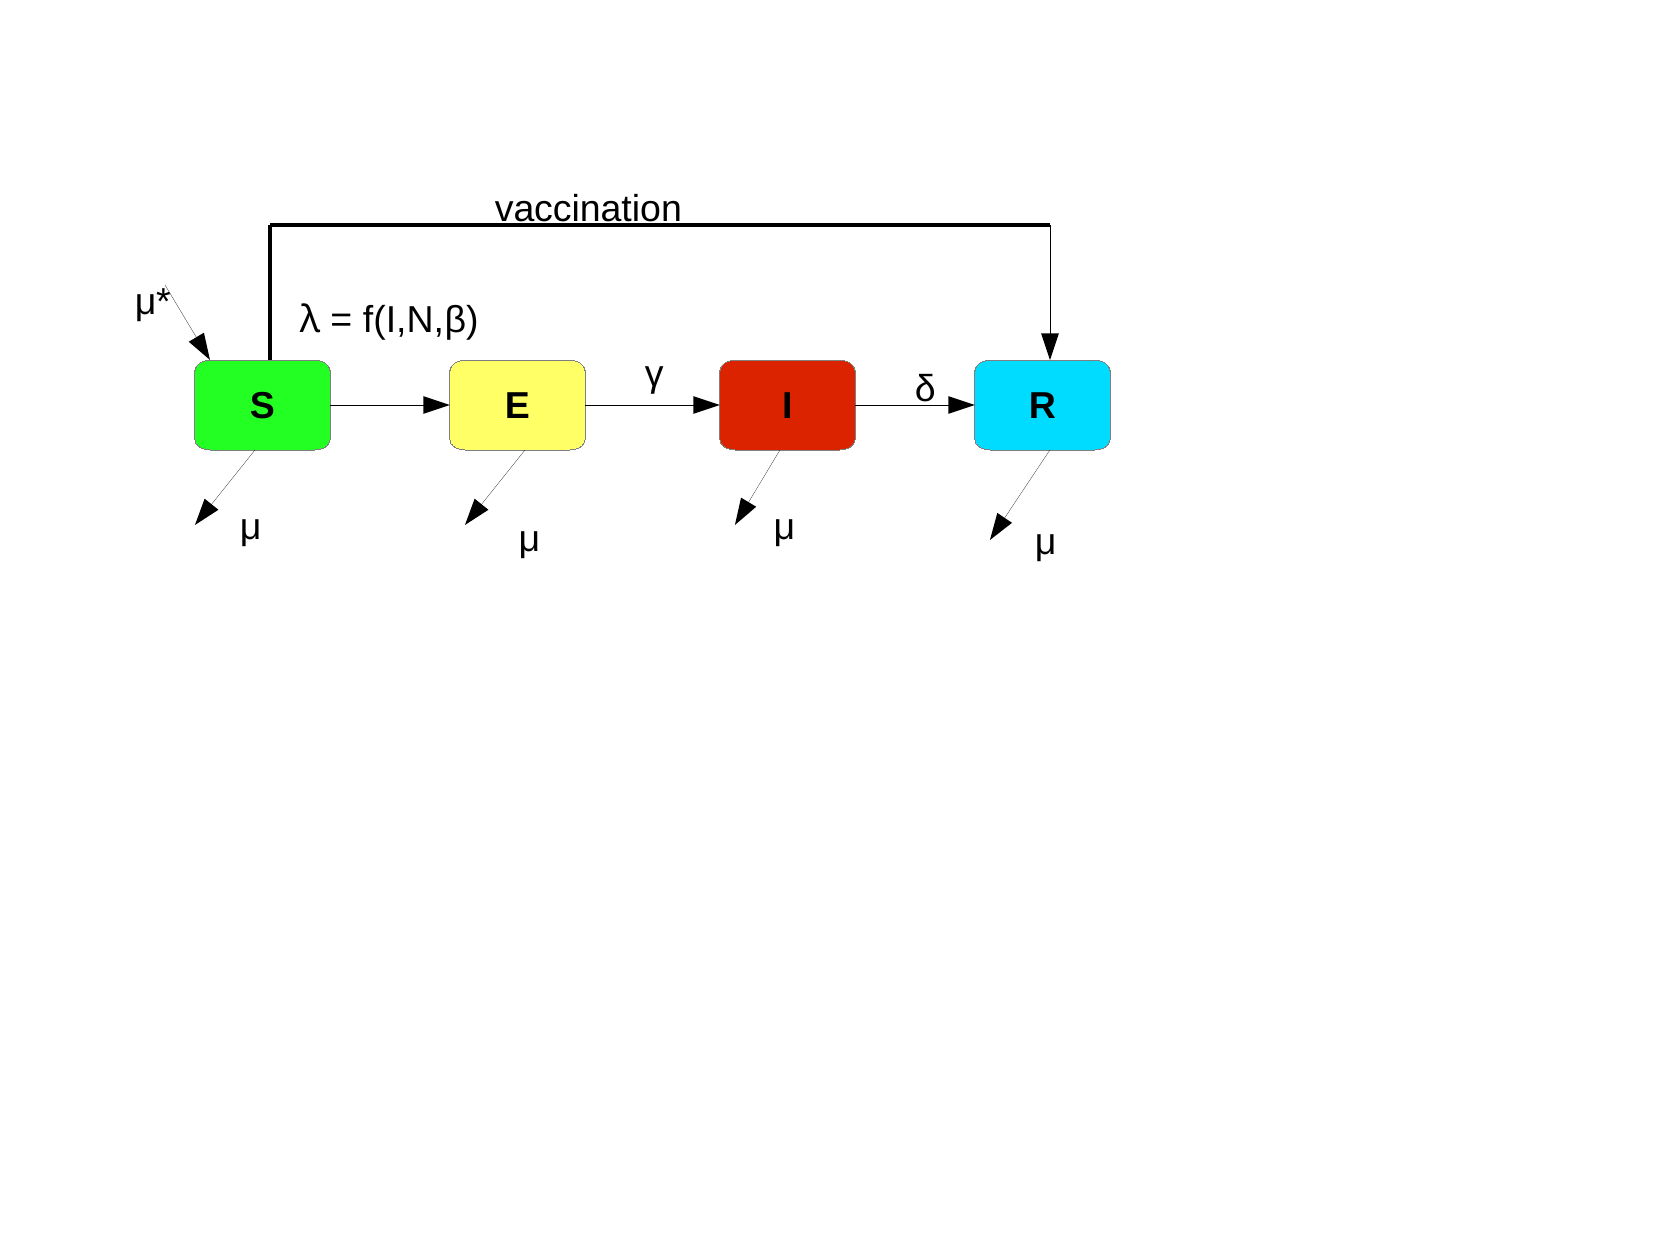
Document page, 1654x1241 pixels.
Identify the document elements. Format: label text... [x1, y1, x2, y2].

text_box γ [629, 345, 679, 402]
text_box I [719, 360, 856, 451]
text_box E [449, 361, 586, 451]
text_box μ [503, 510, 555, 567]
text_box δ [899, 360, 951, 417]
text_box λ = f(I,N,β) [285, 285, 578, 372]
text_box R [974, 360, 1111, 451]
text_box μ [1019, 513, 1072, 571]
text_box μ* [120, 273, 186, 331]
text_box S [194, 360, 331, 451]
text_box μ [224, 498, 277, 556]
text_box vaccination [480, 180, 697, 237]
text_box μ [758, 498, 810, 556]
